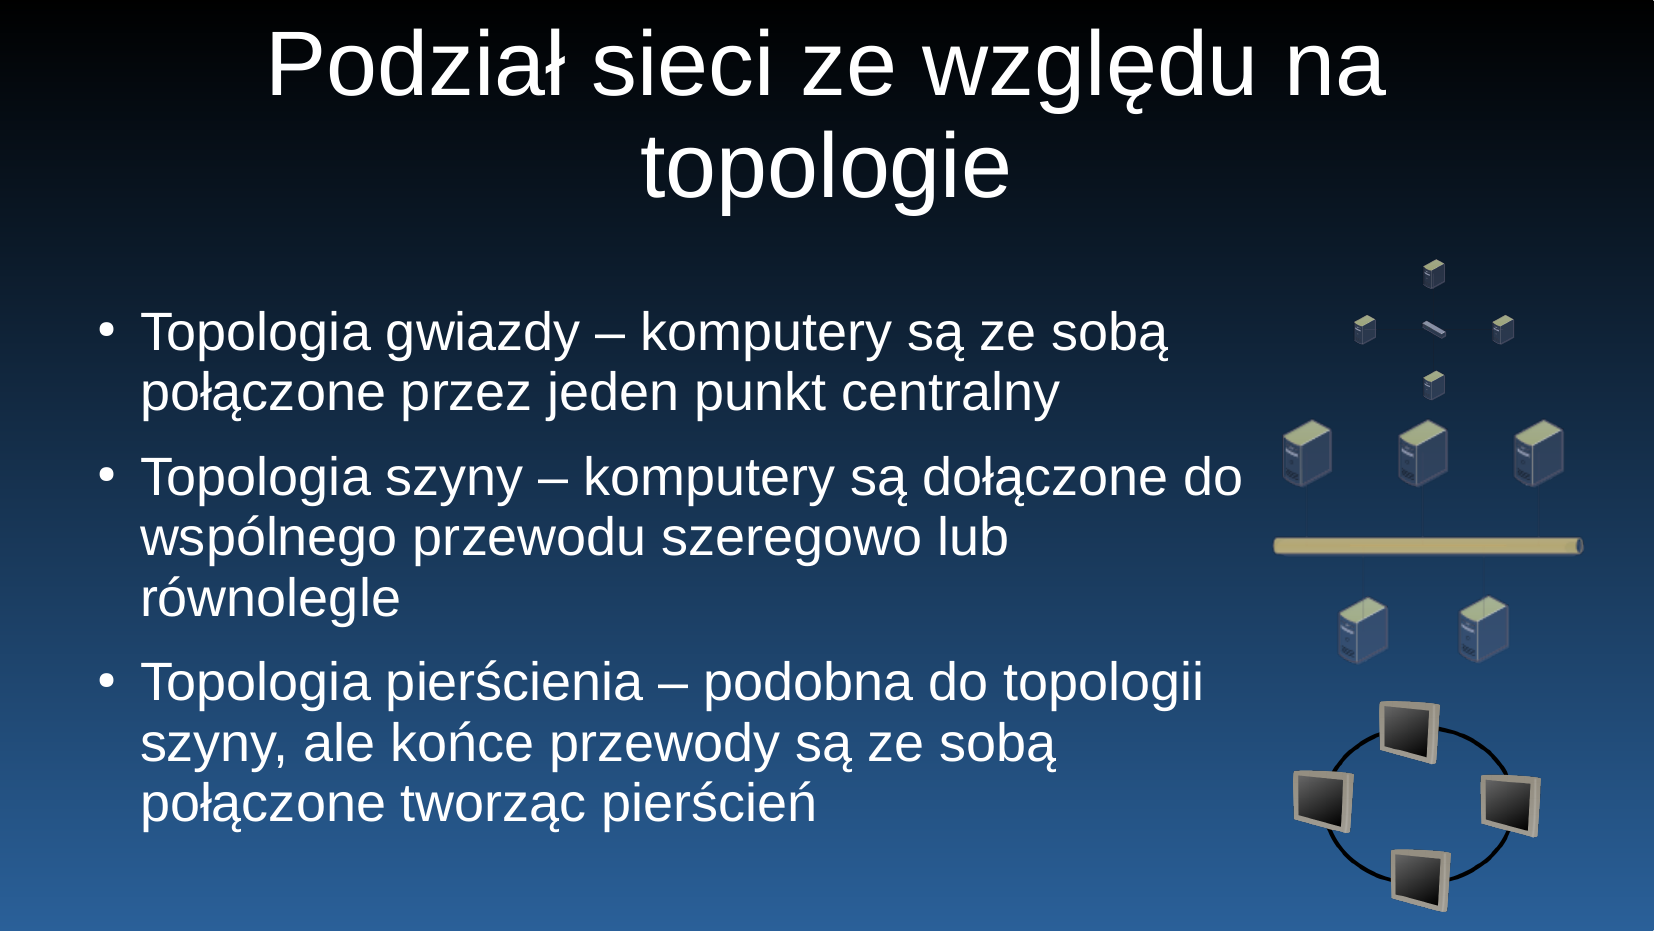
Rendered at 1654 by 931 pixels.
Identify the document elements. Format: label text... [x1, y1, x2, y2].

list Topologia gwiazdy – komputery są ze sobą połączone przez jeden punkt centralny Topologia szyny – komputery są dołączone do wspólnego przewodu szeregowo lub równolegle Topologia pierścienia – podobna do topologii szyny, ale końce przewody są ze sobą połączone tworząc pierścień [82, 300, 1247, 841]
picture [1256, 251, 1601, 912]
title Podział sieci ze względu na topologie [82, 12, 1571, 218]
